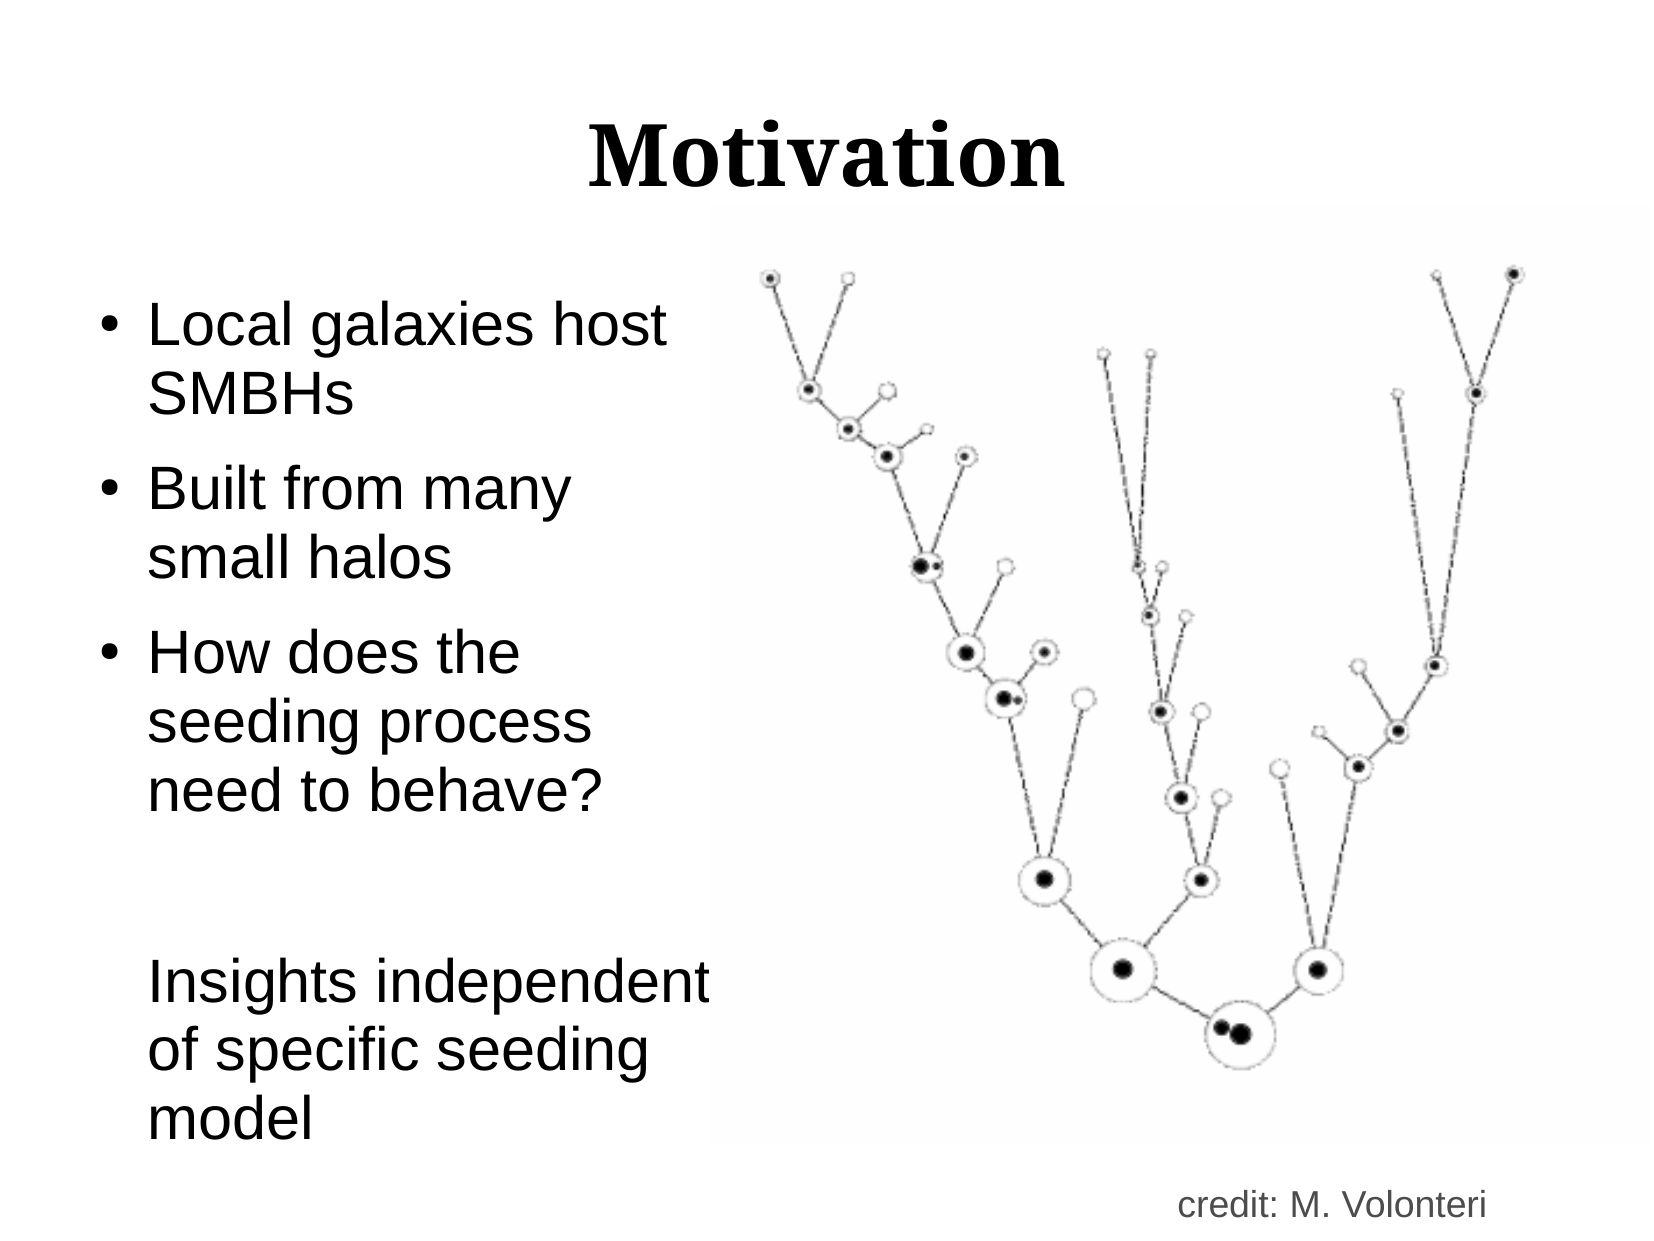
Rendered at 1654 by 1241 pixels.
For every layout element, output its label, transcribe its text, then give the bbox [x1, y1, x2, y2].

list Local galaxies host SMBHs Built from many small halos How does the seeding process need to behave? Insights independent of specific seeding model [82, 290, 713, 1163]
picture [709, 205, 1654, 1143]
text_box credit: M. Volonteri [1162, 1176, 1613, 1241]
title Motivation [82, 49, 1571, 257]
